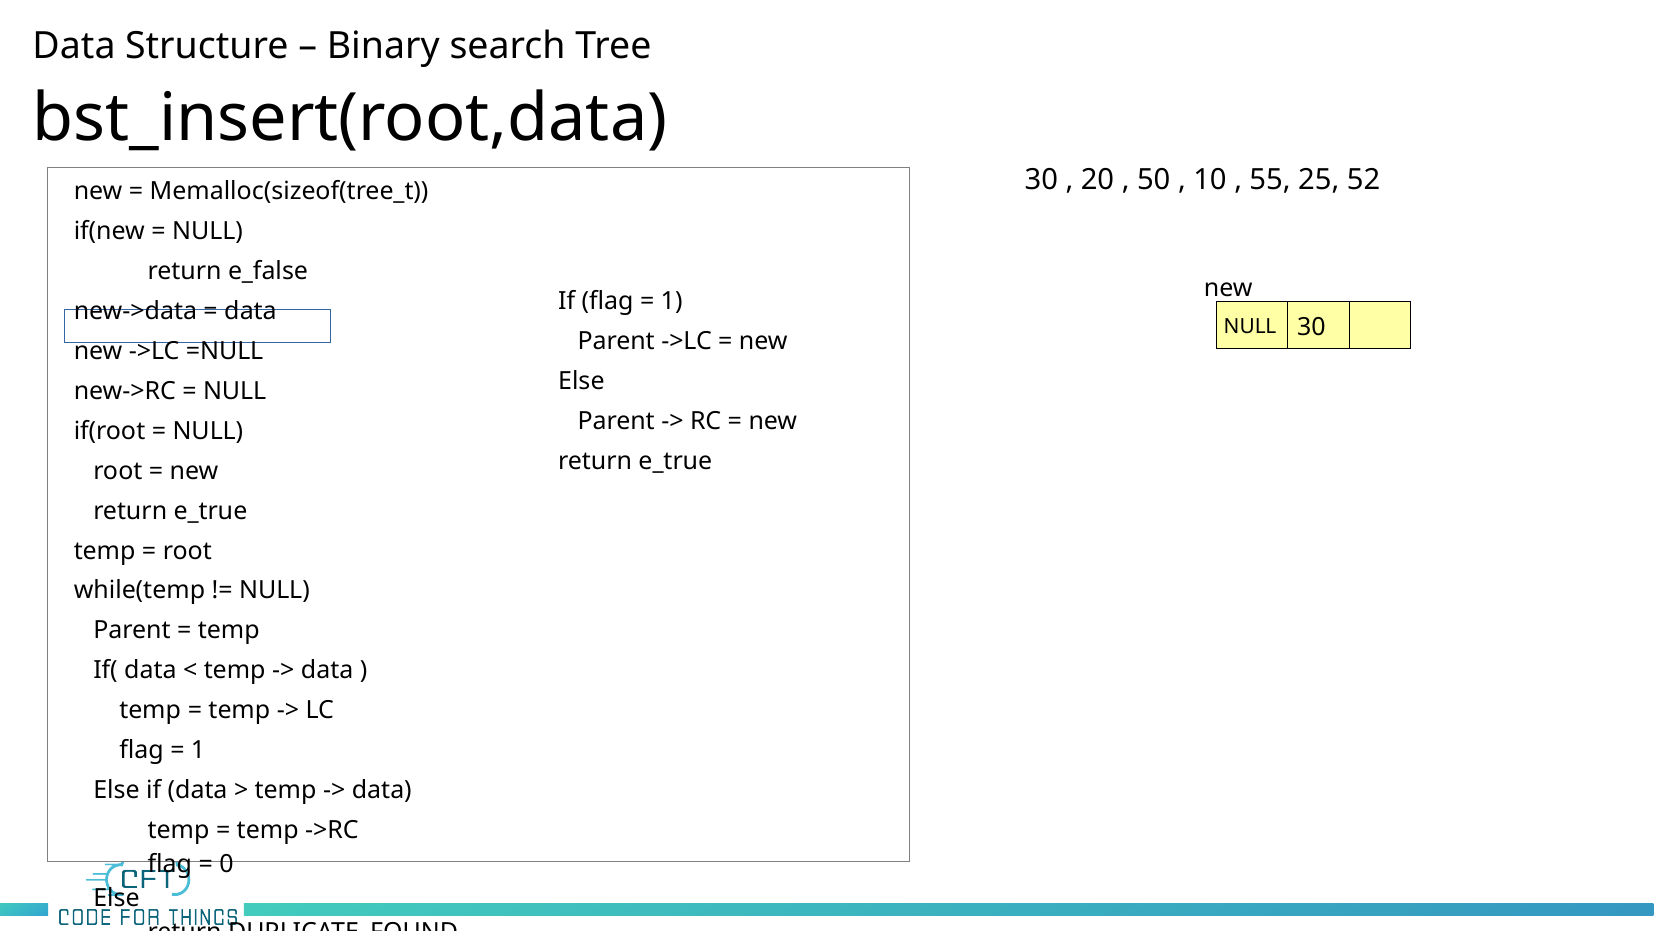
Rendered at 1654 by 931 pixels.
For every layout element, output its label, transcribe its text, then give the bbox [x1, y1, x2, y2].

text_box new = Memalloc(sizeof(tree_t)) if(new = NULL) return e_false new->data = data new ->LC =NULL new->RC = NULL if(root = NULL) root = new return e_true temp = root while(temp != NULL) Parent = temp If( data < temp -> data ) temp = temp -> LC flag = 1 Else if (data > temp -> data) temp = temp ->RC flag = 0 Else return DUPLICATE_FOUND [59, 166, 603, 866]
picture [59, 866, 237, 925]
text_box [603, 167, 910, 862]
text_box 30 [1282, 301, 1345, 346]
text_box NULL [1208, 304, 1293, 344]
text_box [1216, 344, 1287, 349]
text_box new [1189, 262, 1271, 307]
text_box [47, 167, 59, 862]
text_box [1288, 301, 1349, 349]
title Data Structure – Binary search Tree bst_insert(root,data) [32, 12, 1184, 166]
text_box If (flag = 1) Parent ->LC = new Else Parent -> RC = new return e_true [543, 275, 863, 496]
text_box 30 , 20 , 50 , 10 , 55, 25, 52 [1009, 141, 1536, 201]
text_box [1350, 301, 1411, 349]
